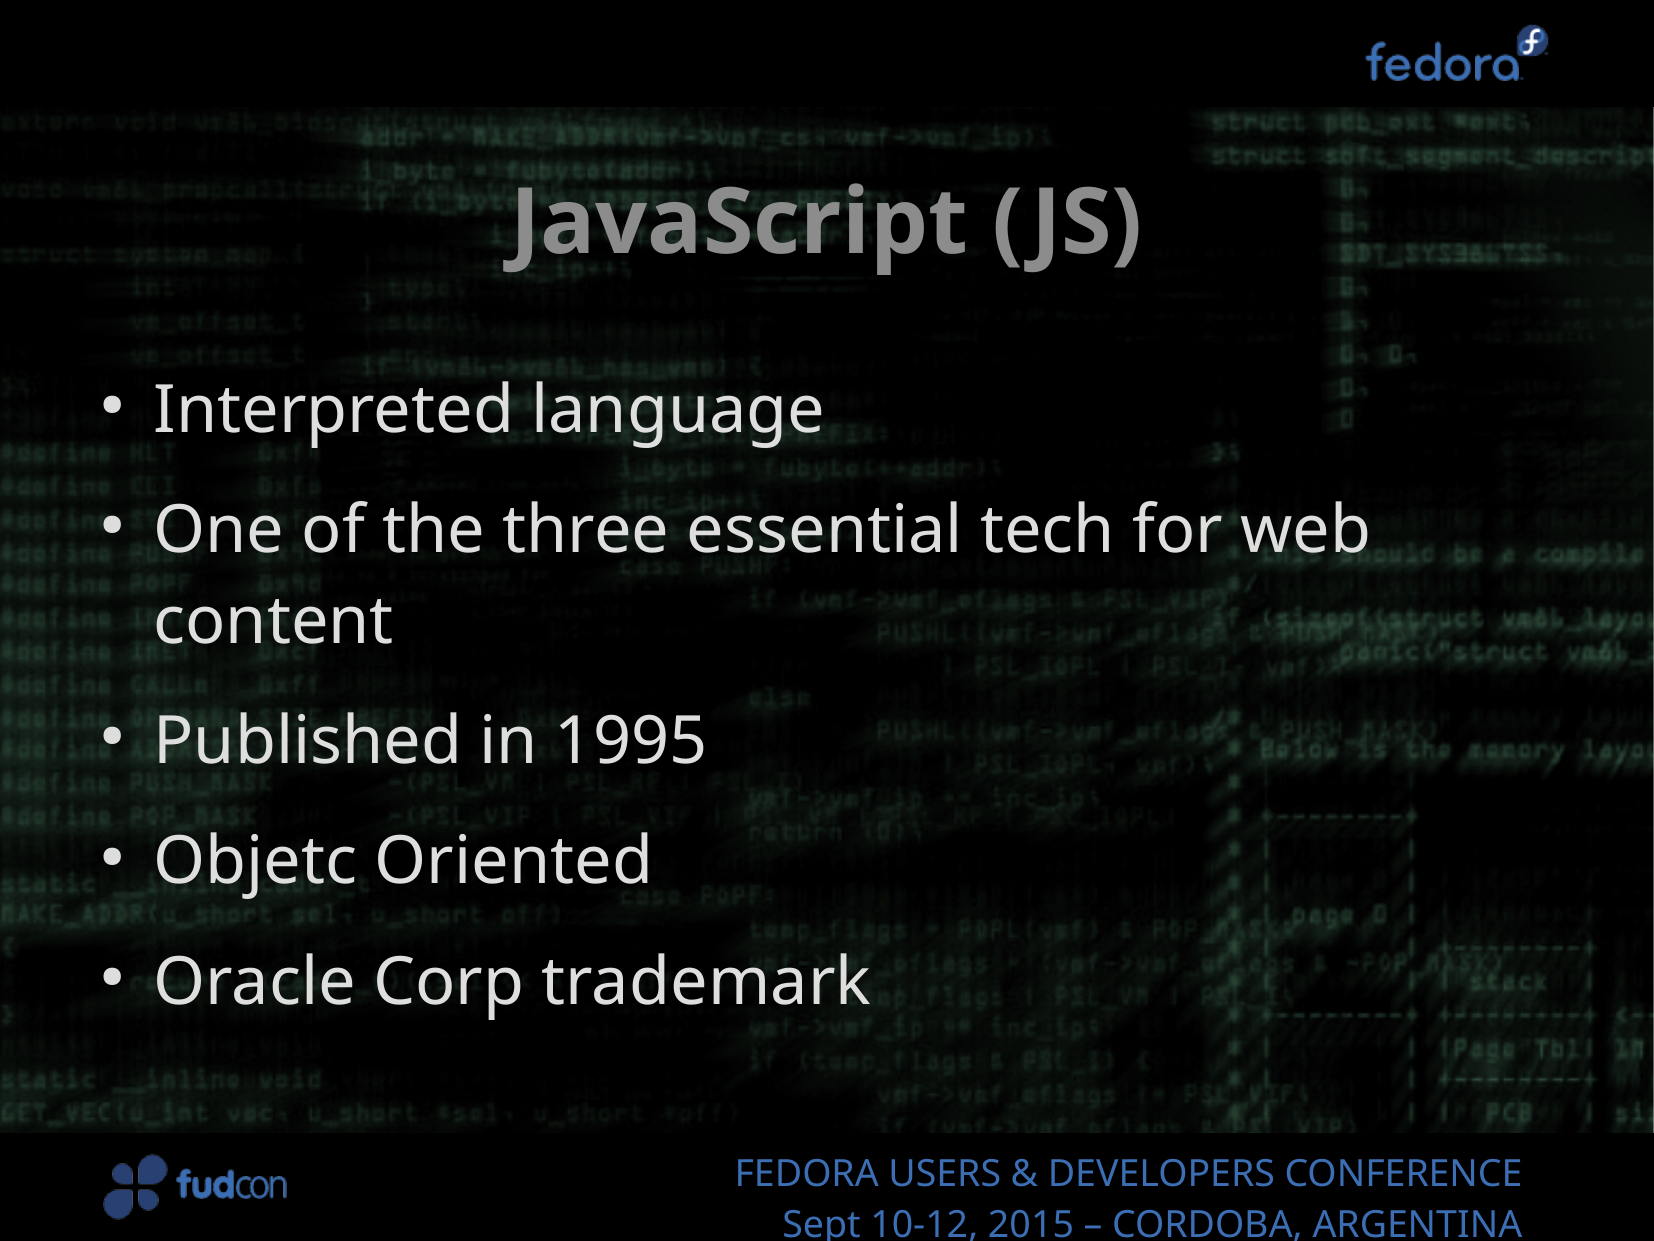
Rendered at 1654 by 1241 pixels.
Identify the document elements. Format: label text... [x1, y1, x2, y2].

picture [0, 0, 1654, 1241]
title JavaScript (JS) [82, 114, 1571, 322]
list Interpreted language One of the three essential tech for web content Published in 1995 Objetc Oriented Oracle Corp trademark [82, 361, 1571, 1081]
